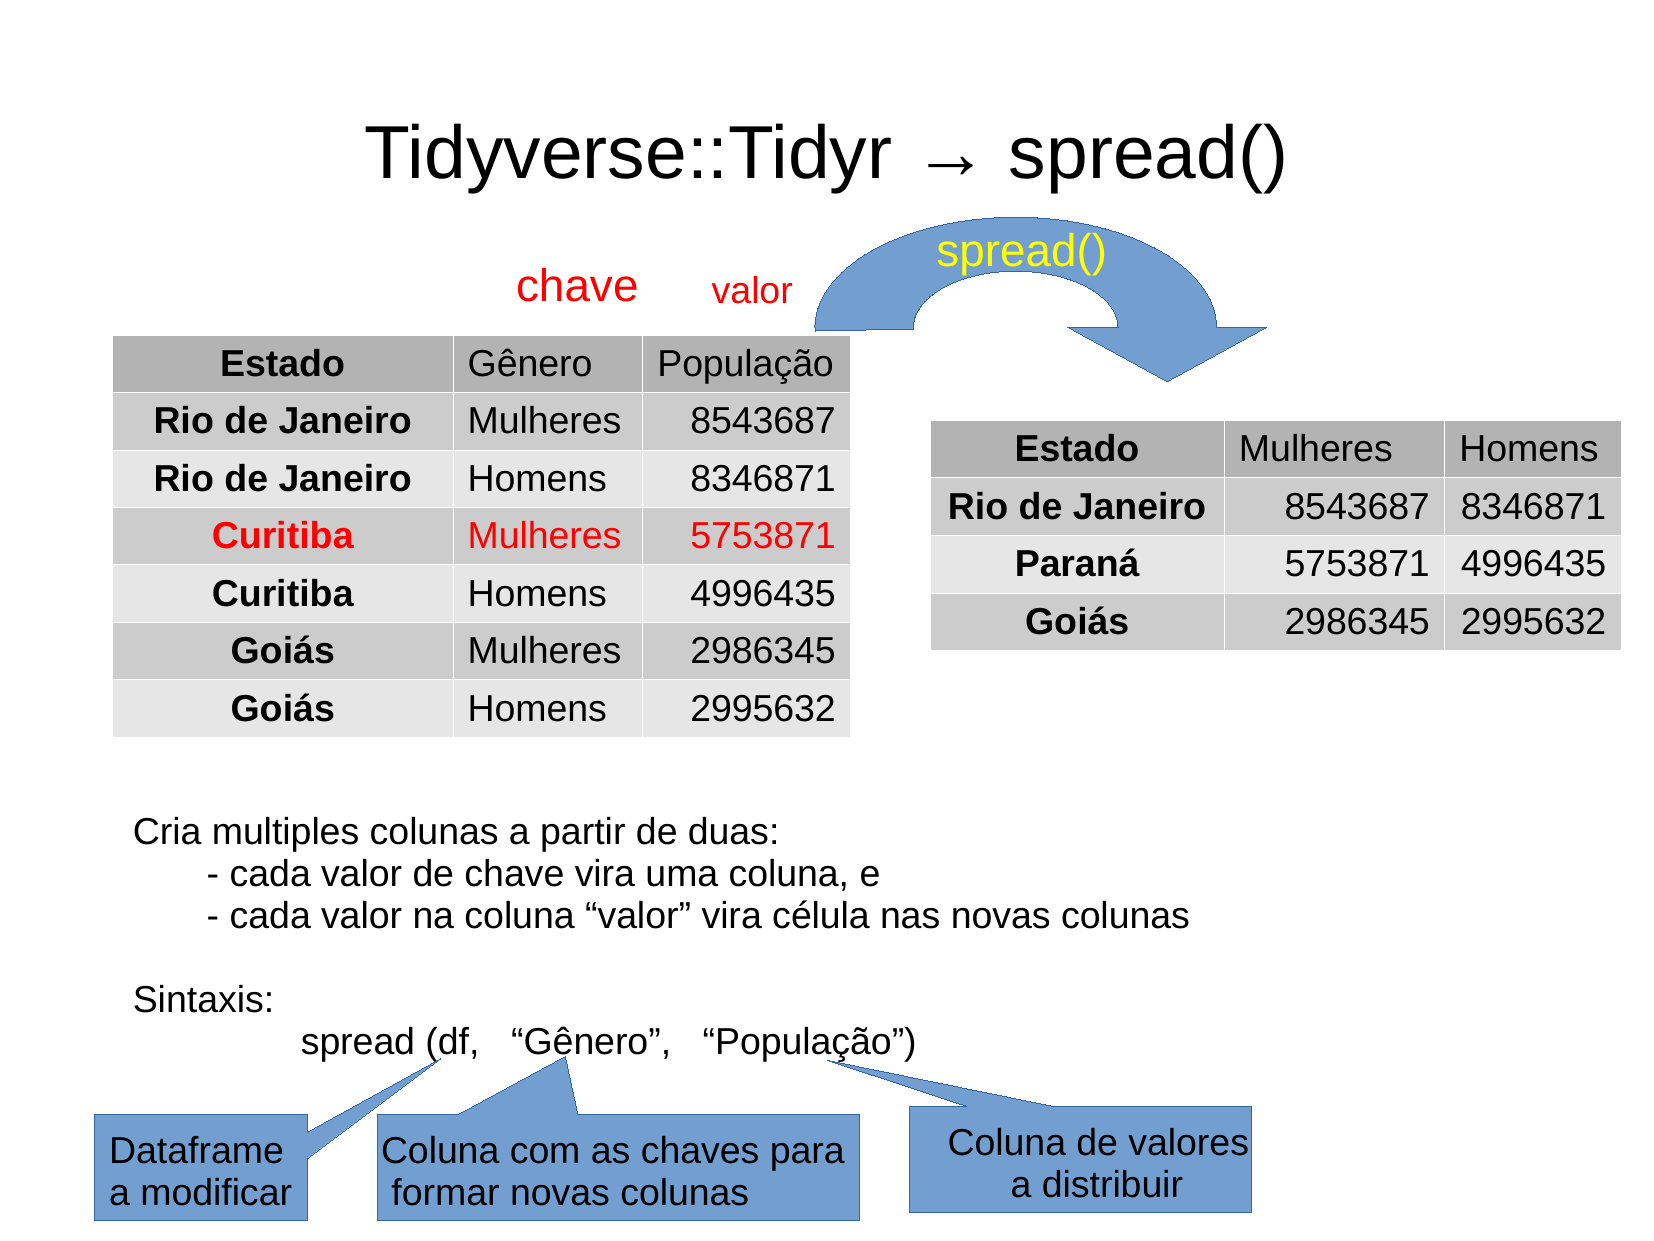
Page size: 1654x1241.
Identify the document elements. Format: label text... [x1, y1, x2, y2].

table_cell 8543687 [1225, 478, 1444, 535]
table_cell 8543687 [643, 393, 850, 450]
table_header População [643, 336, 850, 392]
table_cell Homens [454, 680, 642, 737]
table_cell Goiás [113, 623, 453, 679]
table_cell Curitiba [113, 565, 453, 622]
text_box Coluna de valores a distribuir [932, 1113, 1264, 1213]
table_cell 4996435 [1445, 536, 1621, 593]
table_header Estado [931, 421, 1224, 477]
table_cell 5753871 [643, 508, 850, 564]
table_cell Mulheres [454, 393, 642, 450]
table_cell Rio de Janeiro [113, 451, 453, 507]
table_cell 8346871 [1445, 478, 1621, 535]
table_cell 8346871 [643, 451, 850, 507]
text_box [94, 1114, 308, 1122]
table_header Gênero [454, 336, 642, 392]
table_cell 5753871 [1225, 536, 1444, 593]
table_cell Homens [454, 565, 642, 622]
text_box [1067, 257, 1267, 382]
table_cell 2986345 [643, 623, 850, 679]
text_box [814, 257, 951, 332]
text_box chave [501, 252, 654, 319]
table_cell 2995632 [643, 680, 850, 737]
text_box [827, 1060, 1252, 1213]
text_box Coluna com as chaves para formar novas colunas [366, 1122, 860, 1221]
table_cell Rio de Janeiro [931, 478, 1224, 535]
text_box valor [696, 262, 827, 319]
table_cell Rio de Janeiro [113, 393, 453, 450]
table_cell Homens [454, 451, 642, 507]
table_cell 4996435 [643, 565, 850, 622]
table_cell 2995632 [1445, 594, 1621, 650]
text_box [319, 1058, 441, 1150]
table_header Mulheres [1225, 421, 1444, 477]
table_cell Paraná [931, 536, 1224, 593]
text_box [377, 1056, 860, 1122]
table_header Homens [1445, 421, 1621, 477]
title Tidyverse::Tidyr → spread() [82, 49, 1571, 257]
text_box Cria multiples colunas a partir de duas: - cada valor de chave vira uma coluna, e - cada valor na coluna “valor” vira célula nas novas colunas Sintaxis: spread (df, “Gênero”, “População”) [118, 803, 1206, 1070]
table_cell Mulheres [454, 623, 642, 679]
text_box spread() [921, 217, 1123, 284]
table_cell Mulheres [454, 508, 642, 564]
table_header Estado [113, 336, 453, 392]
table_cell Goiás [113, 680, 453, 737]
table_cell Goiás [931, 594, 1224, 650]
table_cell 2986345 [1225, 594, 1444, 650]
table_cell Curitiba [113, 508, 453, 564]
text_box Dataframe a modificar [94, 1122, 319, 1221]
